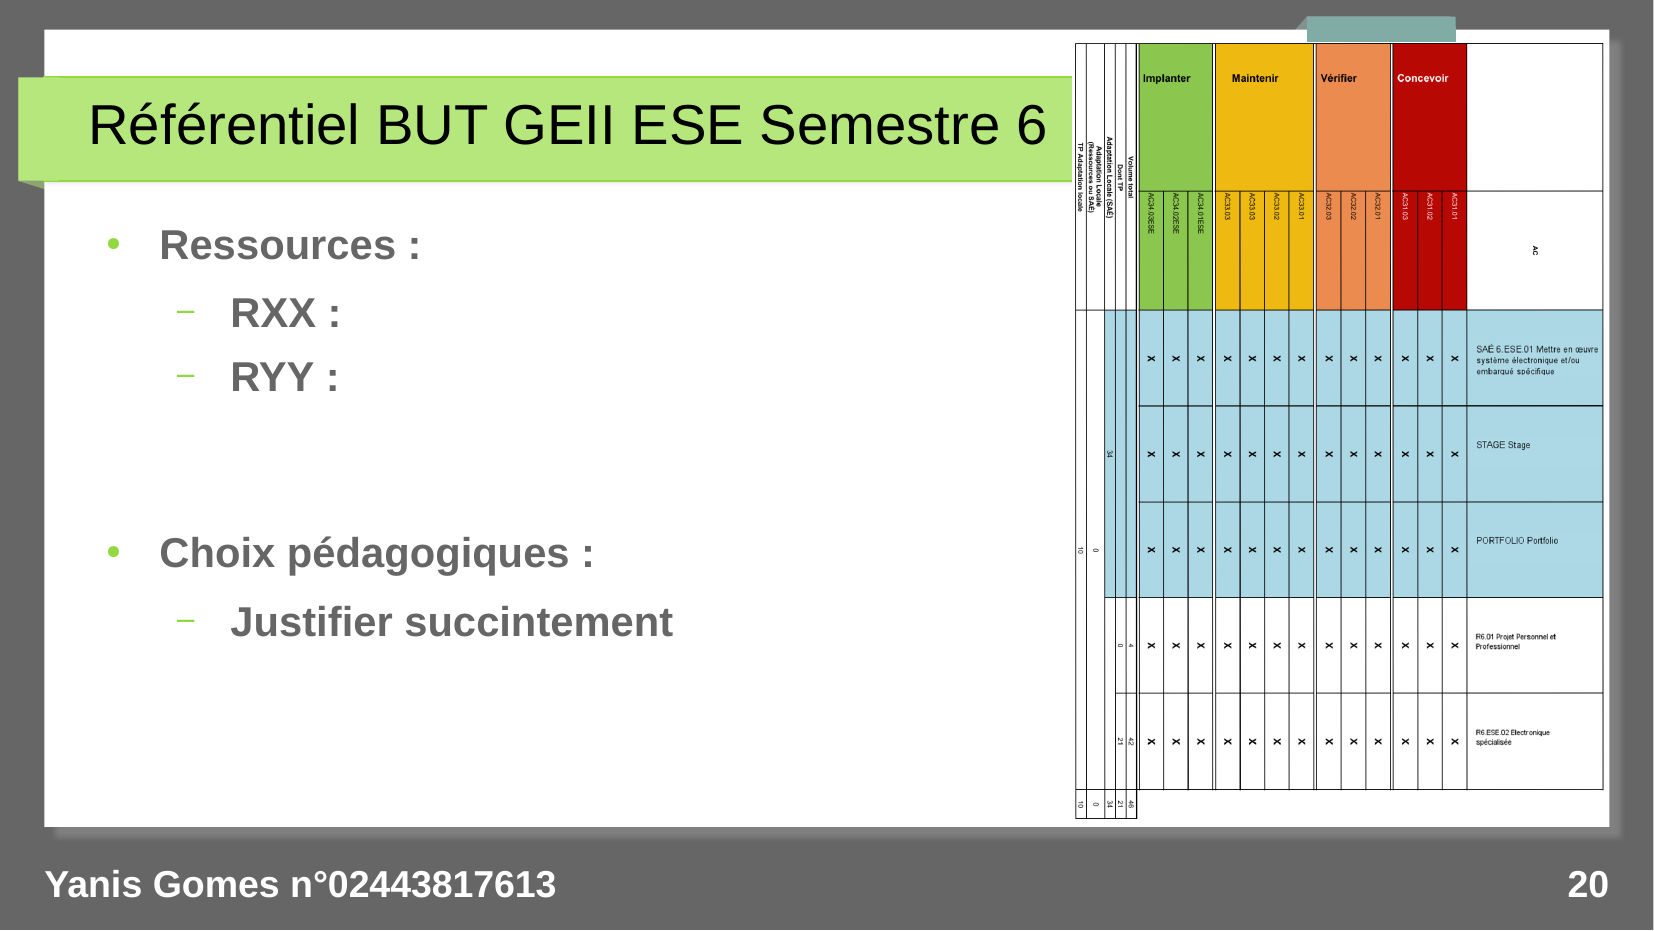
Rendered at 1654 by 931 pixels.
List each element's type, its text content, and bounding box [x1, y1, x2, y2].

list Ressources : RXX : RYY : [88, 221, 1071, 504]
title Référentiel BUT GEII ESE Semestre 6 [88, 73, 1071, 178]
picture [1071, 41, 1607, 824]
text_box Yanis Gomes n°02443817613 [29, 856, 680, 916]
list Choix pédagogiques : Justifier succintement [88, 529, 1072, 812]
text_box 29 [974, 856, 1625, 916]
